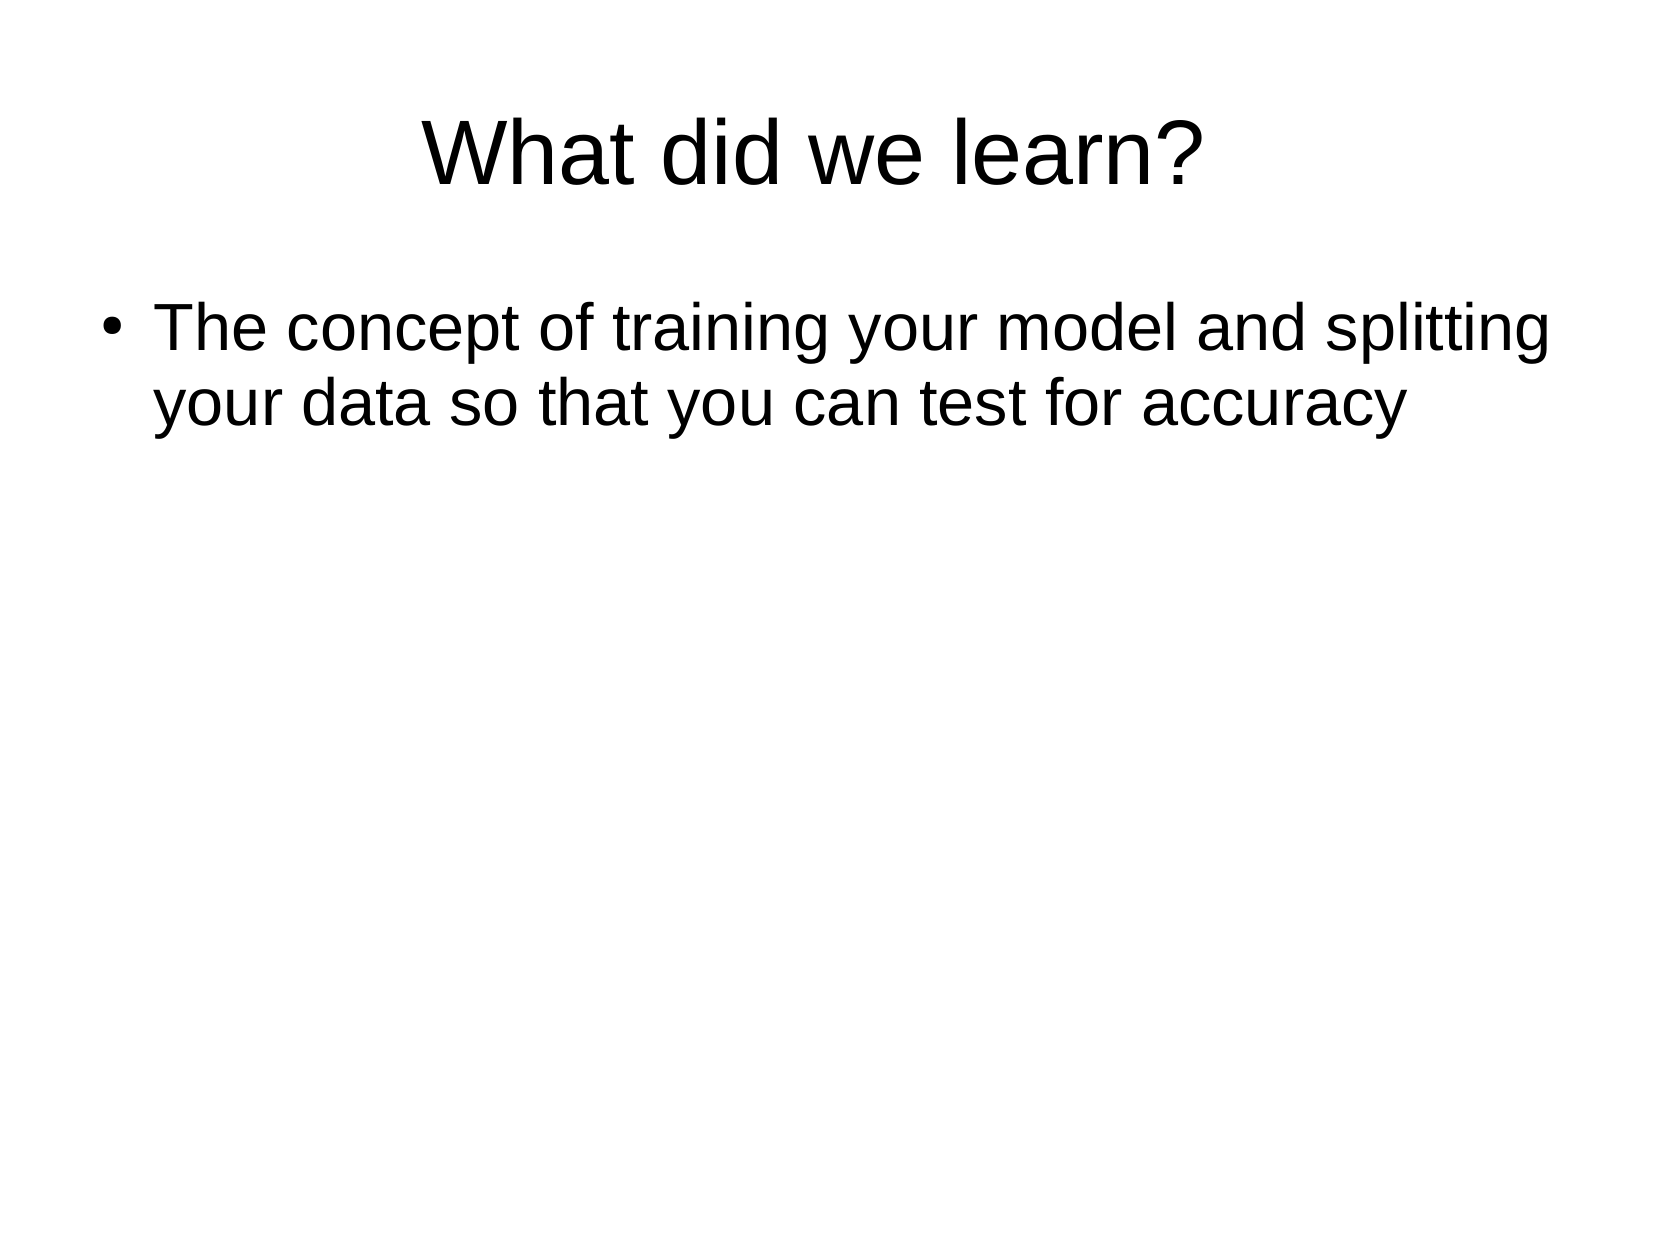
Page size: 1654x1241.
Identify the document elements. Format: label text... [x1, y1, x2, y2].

title What did we learn? [82, 49, 1571, 257]
list The concept of training your model and splitting your data so that you can test for accuracy [82, 290, 1571, 634]
